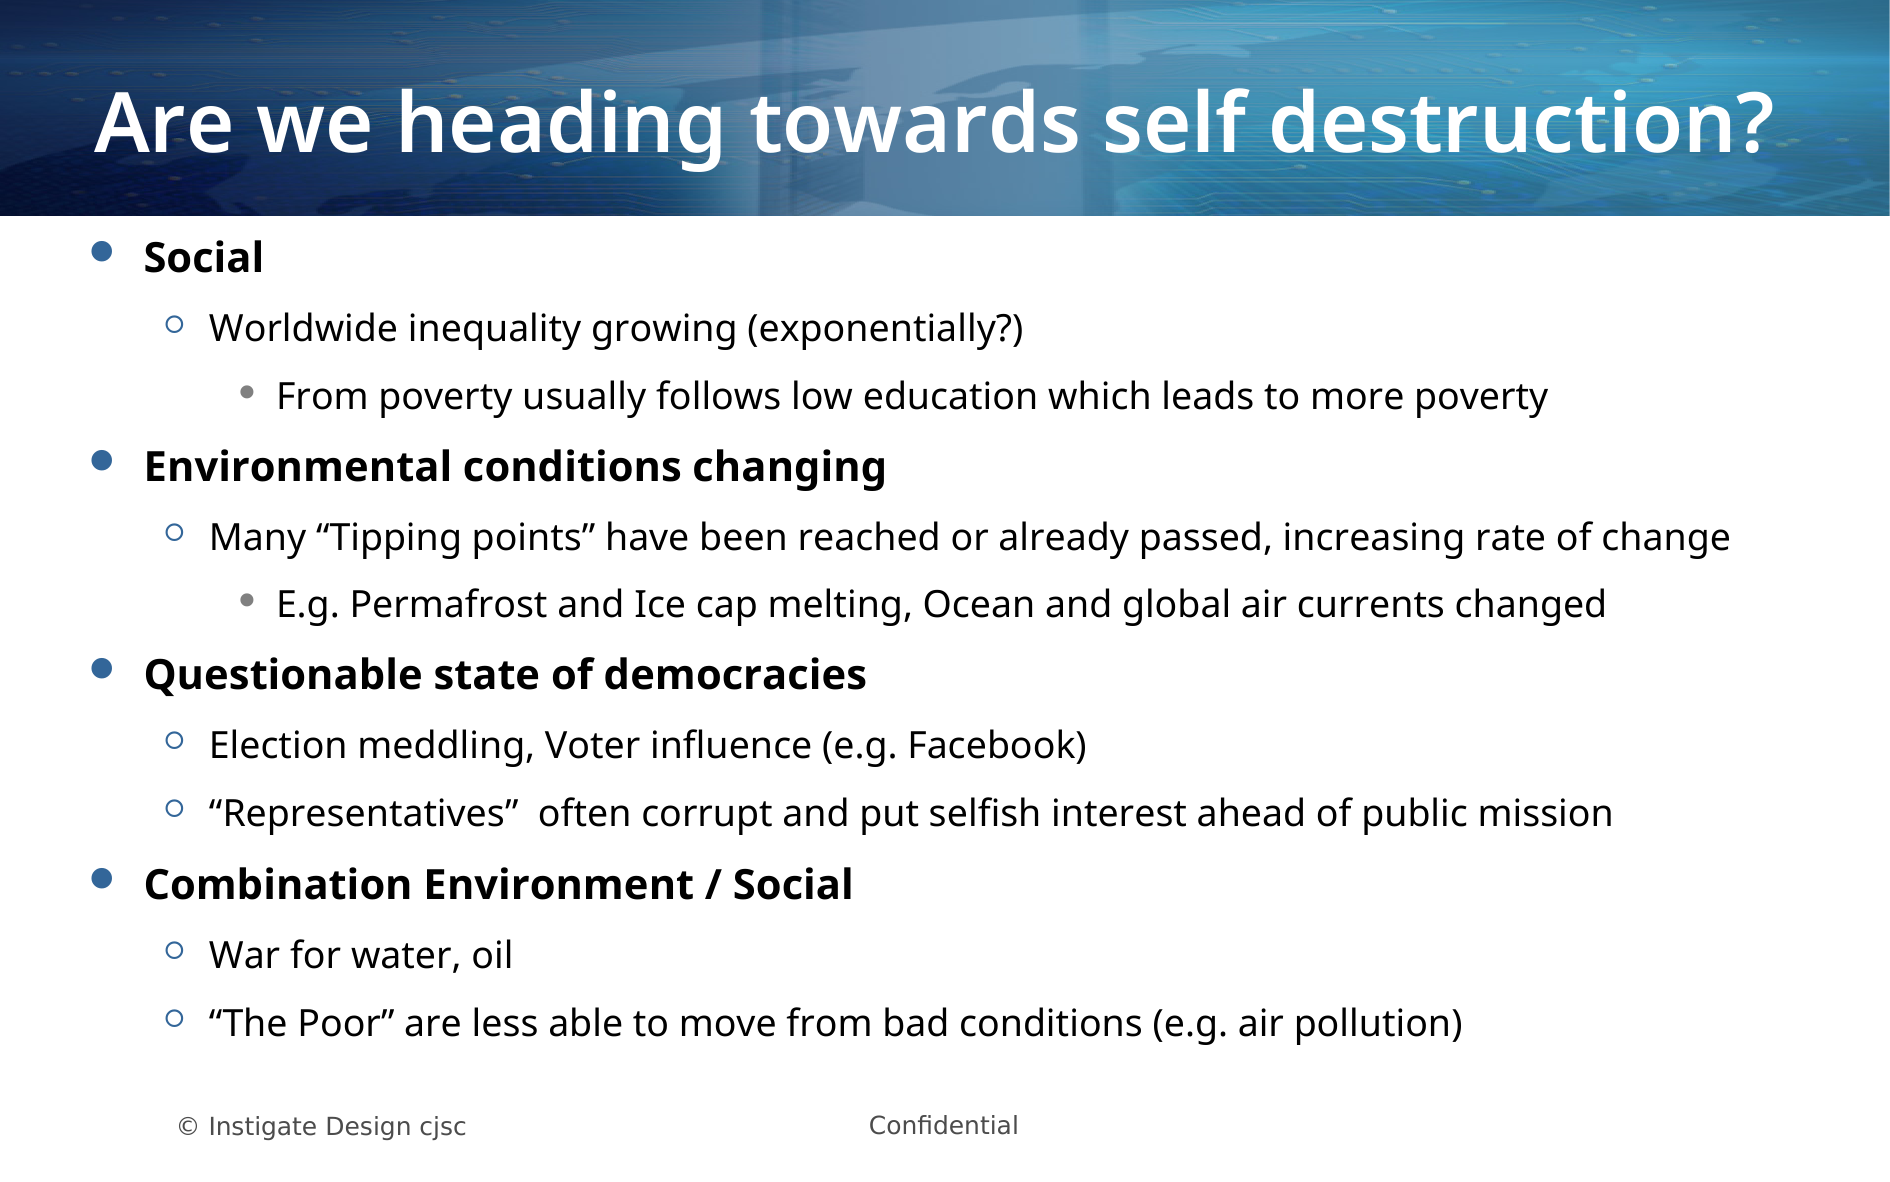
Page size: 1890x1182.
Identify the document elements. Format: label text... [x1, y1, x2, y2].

chart [938, 576, 951, 605]
title Are we heading towards self destruction? [94, 6, 1838, 234]
chart [884, 813, 1003, 873]
picture [0, 0, 1890, 216]
list Social Worldwide inequality growing (exponentially?) From poverty usually follows low education which leads to more poverty Environmental conditions changing Many “Tipping points” have been reached or already passed, increasing rate of change E.g. Permafrost and Ice cap melting, Ocean and global air currents changed Questionable state of democracies Election meddling, Voter influence (e.g. Facebook) “Representatives” often corrupt and put selfish interest ahead of public mission Combination Environment / Social War for water, oil “The Poor” are less able to move from bad conditions (e.g. air pollution) [88, 228, 1788, 1053]
